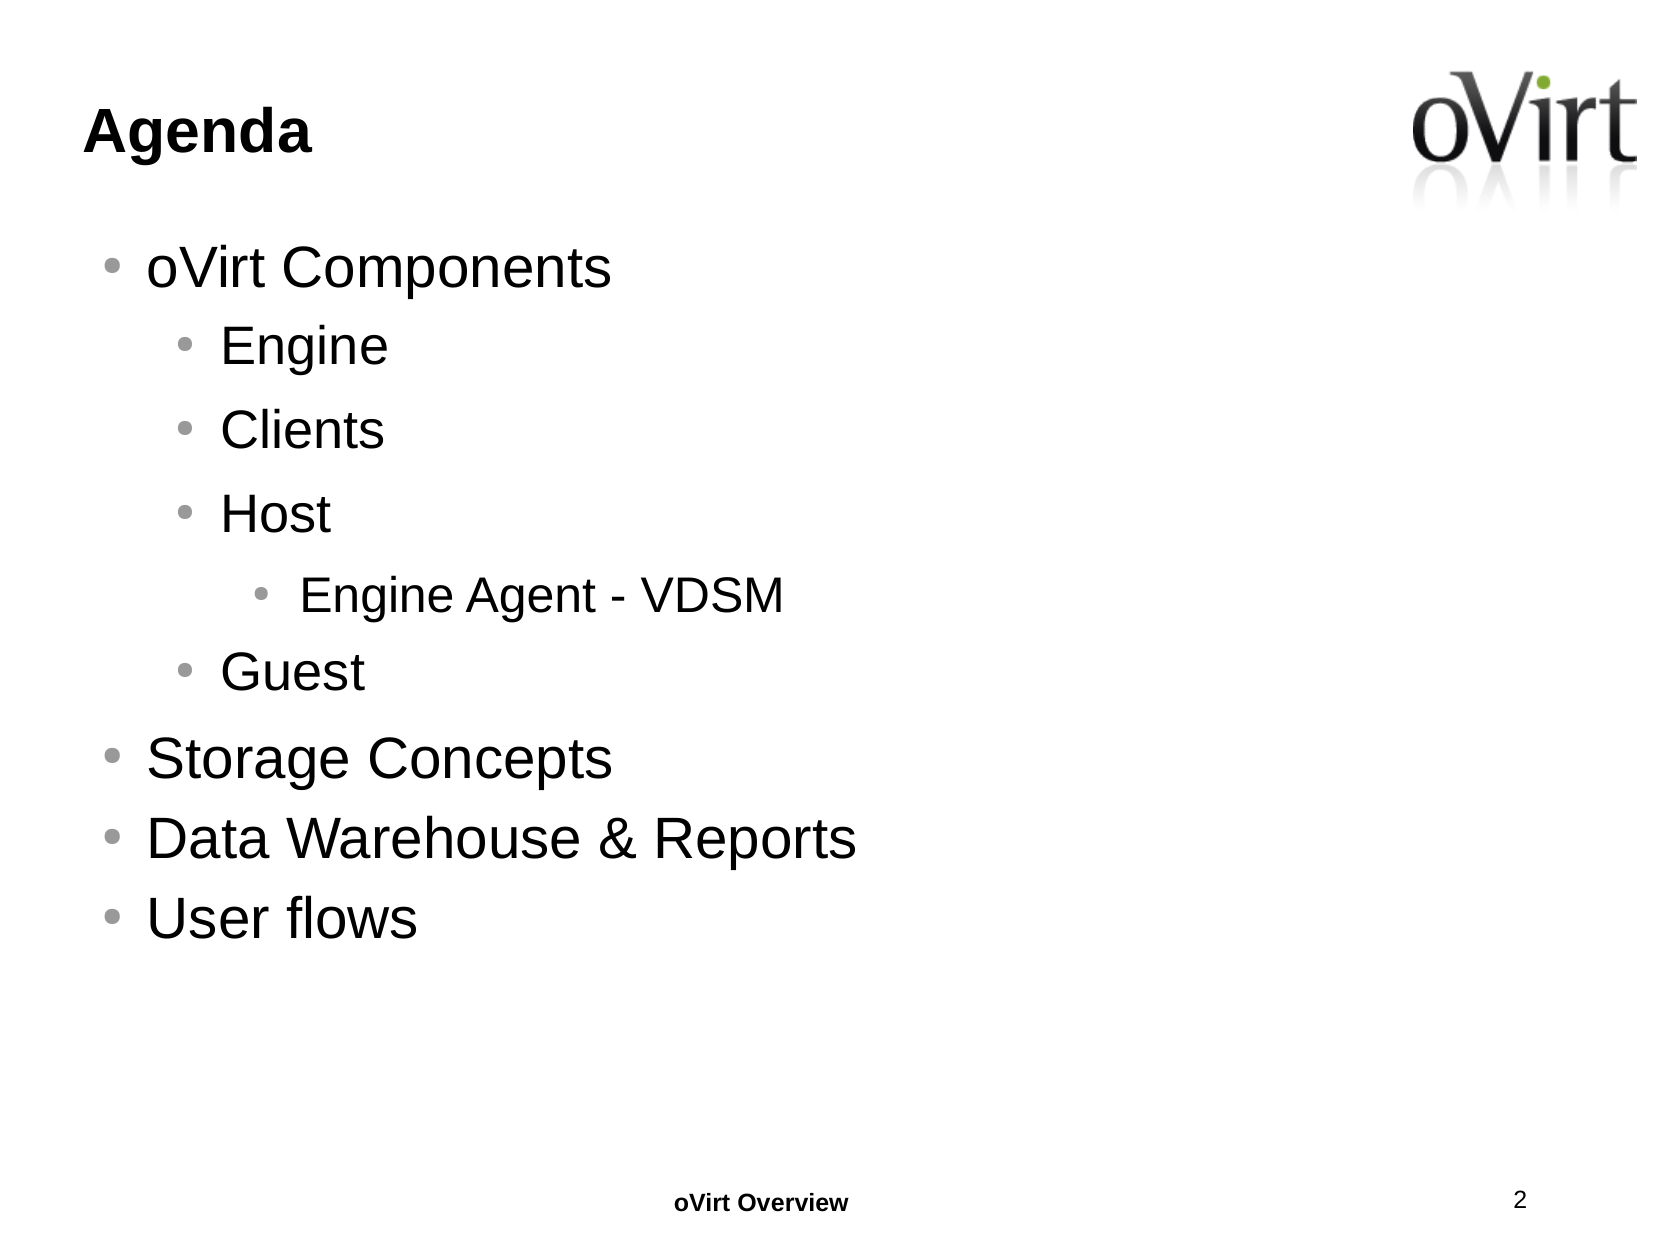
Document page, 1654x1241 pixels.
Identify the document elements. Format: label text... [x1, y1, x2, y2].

list oVirt Components Engine Clients Host Engine Agent - VDSM Guest Storage Concepts Data Warehouse & Reports User flows [86, 191, 1576, 986]
picture [1571, 63, 1637, 212]
title Agenda [82, 37, 1571, 226]
